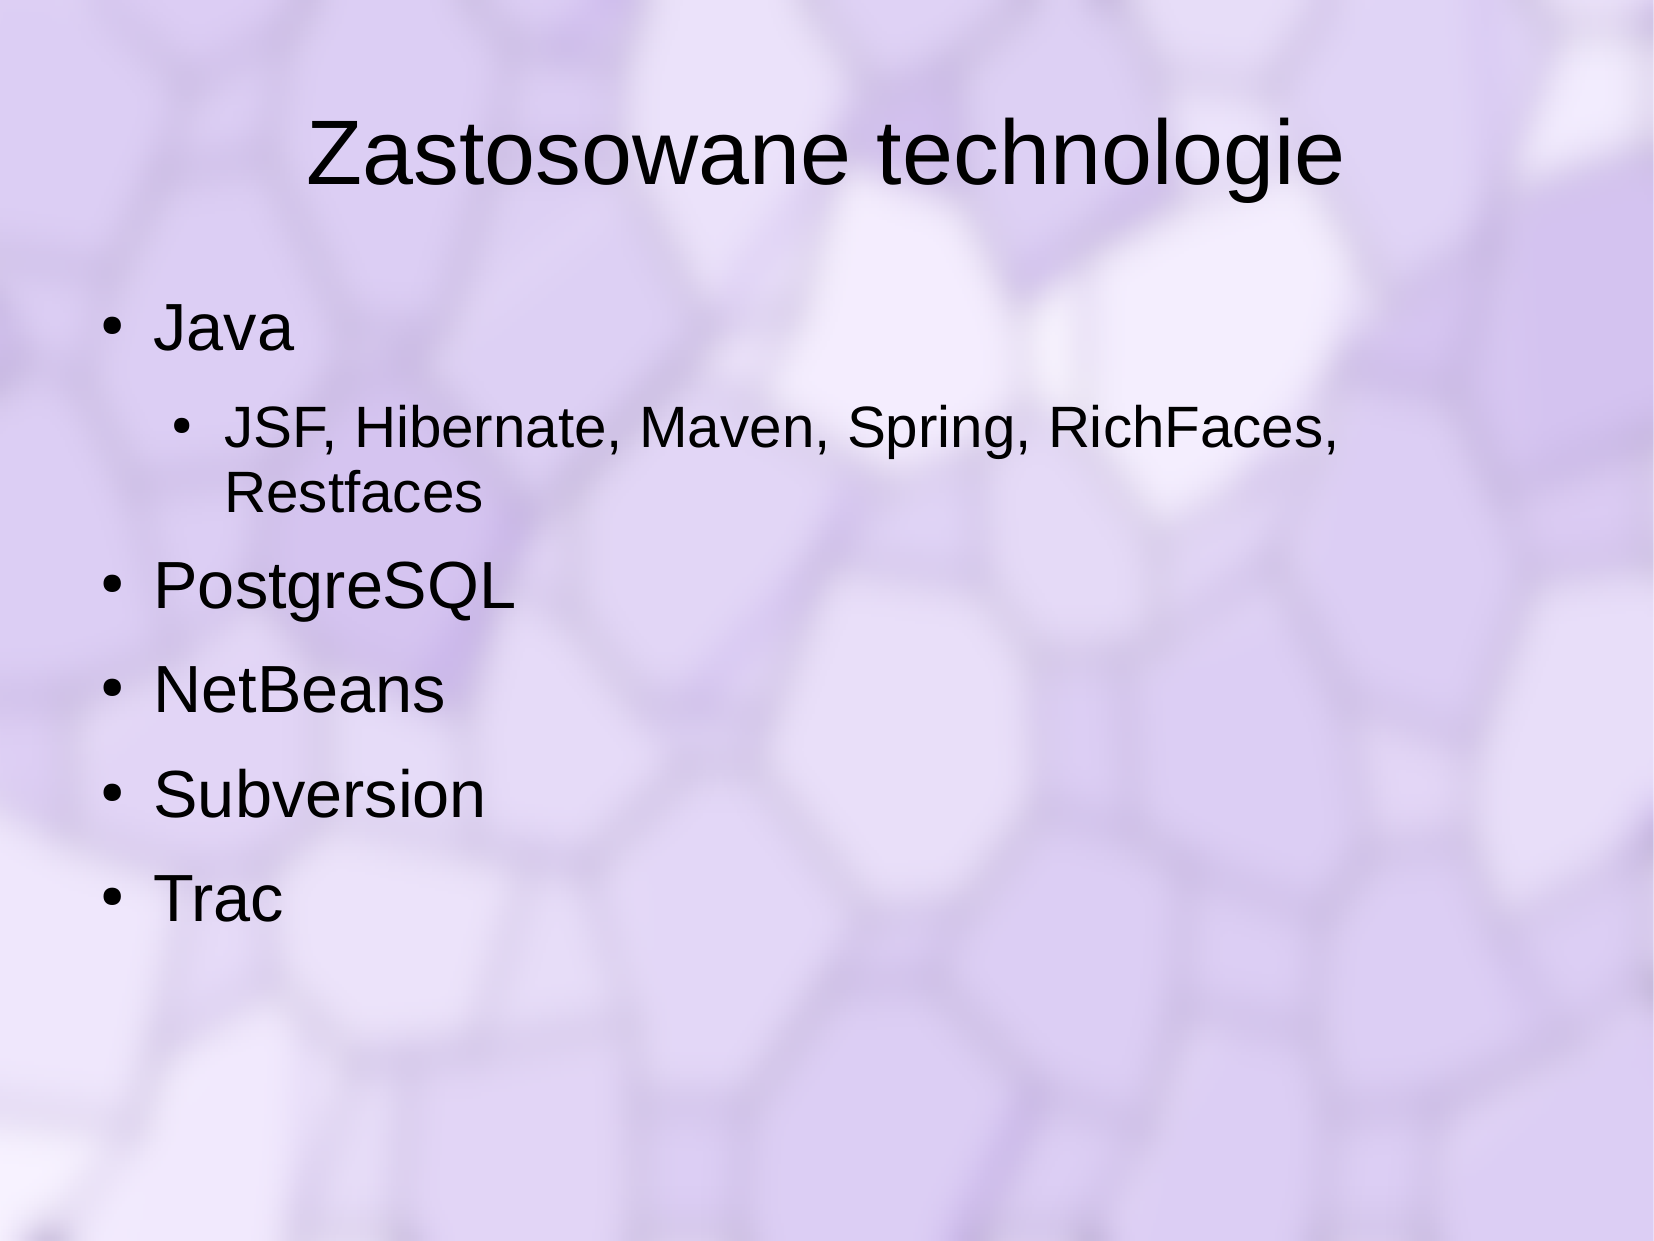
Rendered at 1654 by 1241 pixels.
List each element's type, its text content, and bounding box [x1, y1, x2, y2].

list Java JSF, Hibernate, Maven, Spring, RichFaces, Restfaces PostgreSQL NetBeans Subversion Trac [82, 290, 1571, 1094]
picture [0, 0, 1654, 1241]
title Zastosowane technologie [82, 56, 1571, 250]
